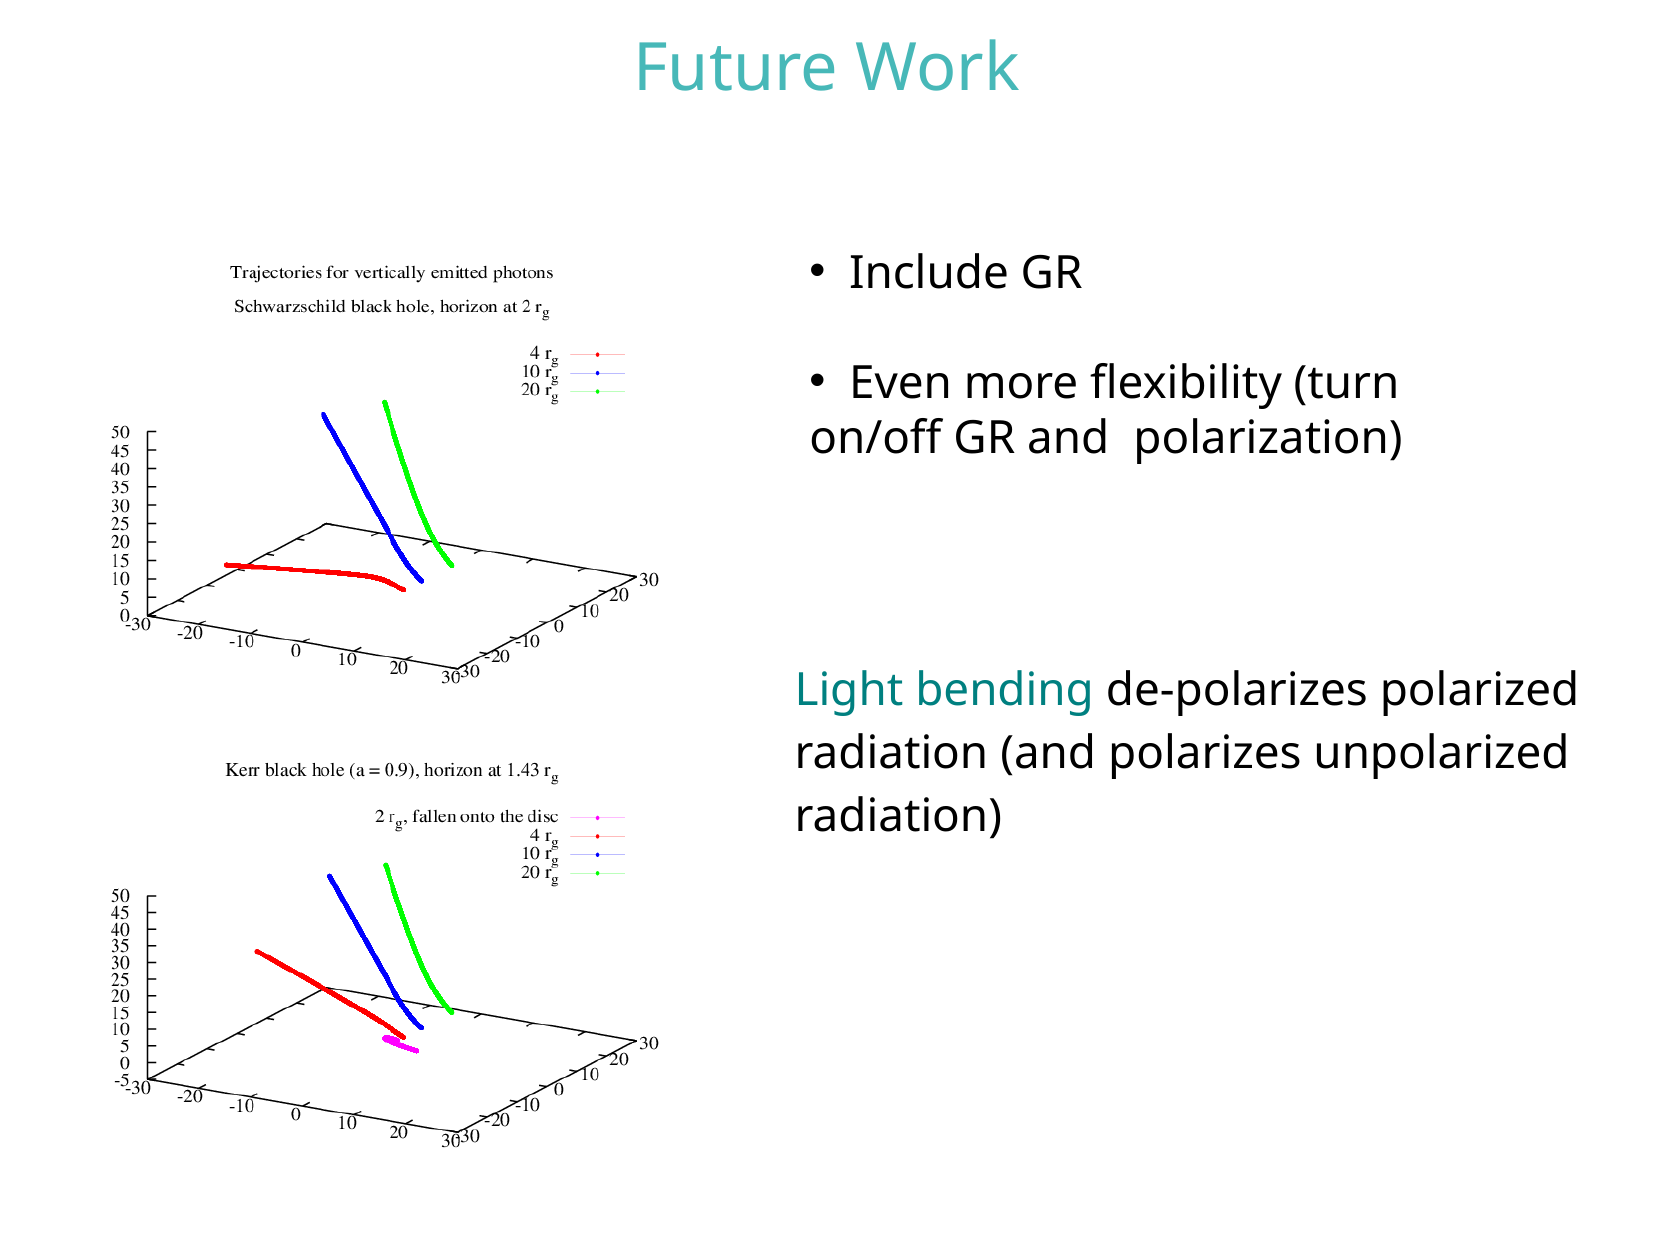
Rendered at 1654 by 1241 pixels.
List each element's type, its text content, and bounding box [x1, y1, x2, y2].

picture [46, 254, 736, 1201]
title Future Work [0, 10, 1654, 118]
text_box Include GR Even more flexibility (turn on/off GR and polarization) [794, 234, 1515, 526]
title Light bending de-polarizes polarized radiation (and polarizes unpolarized radiation) [794, 644, 1591, 857]
